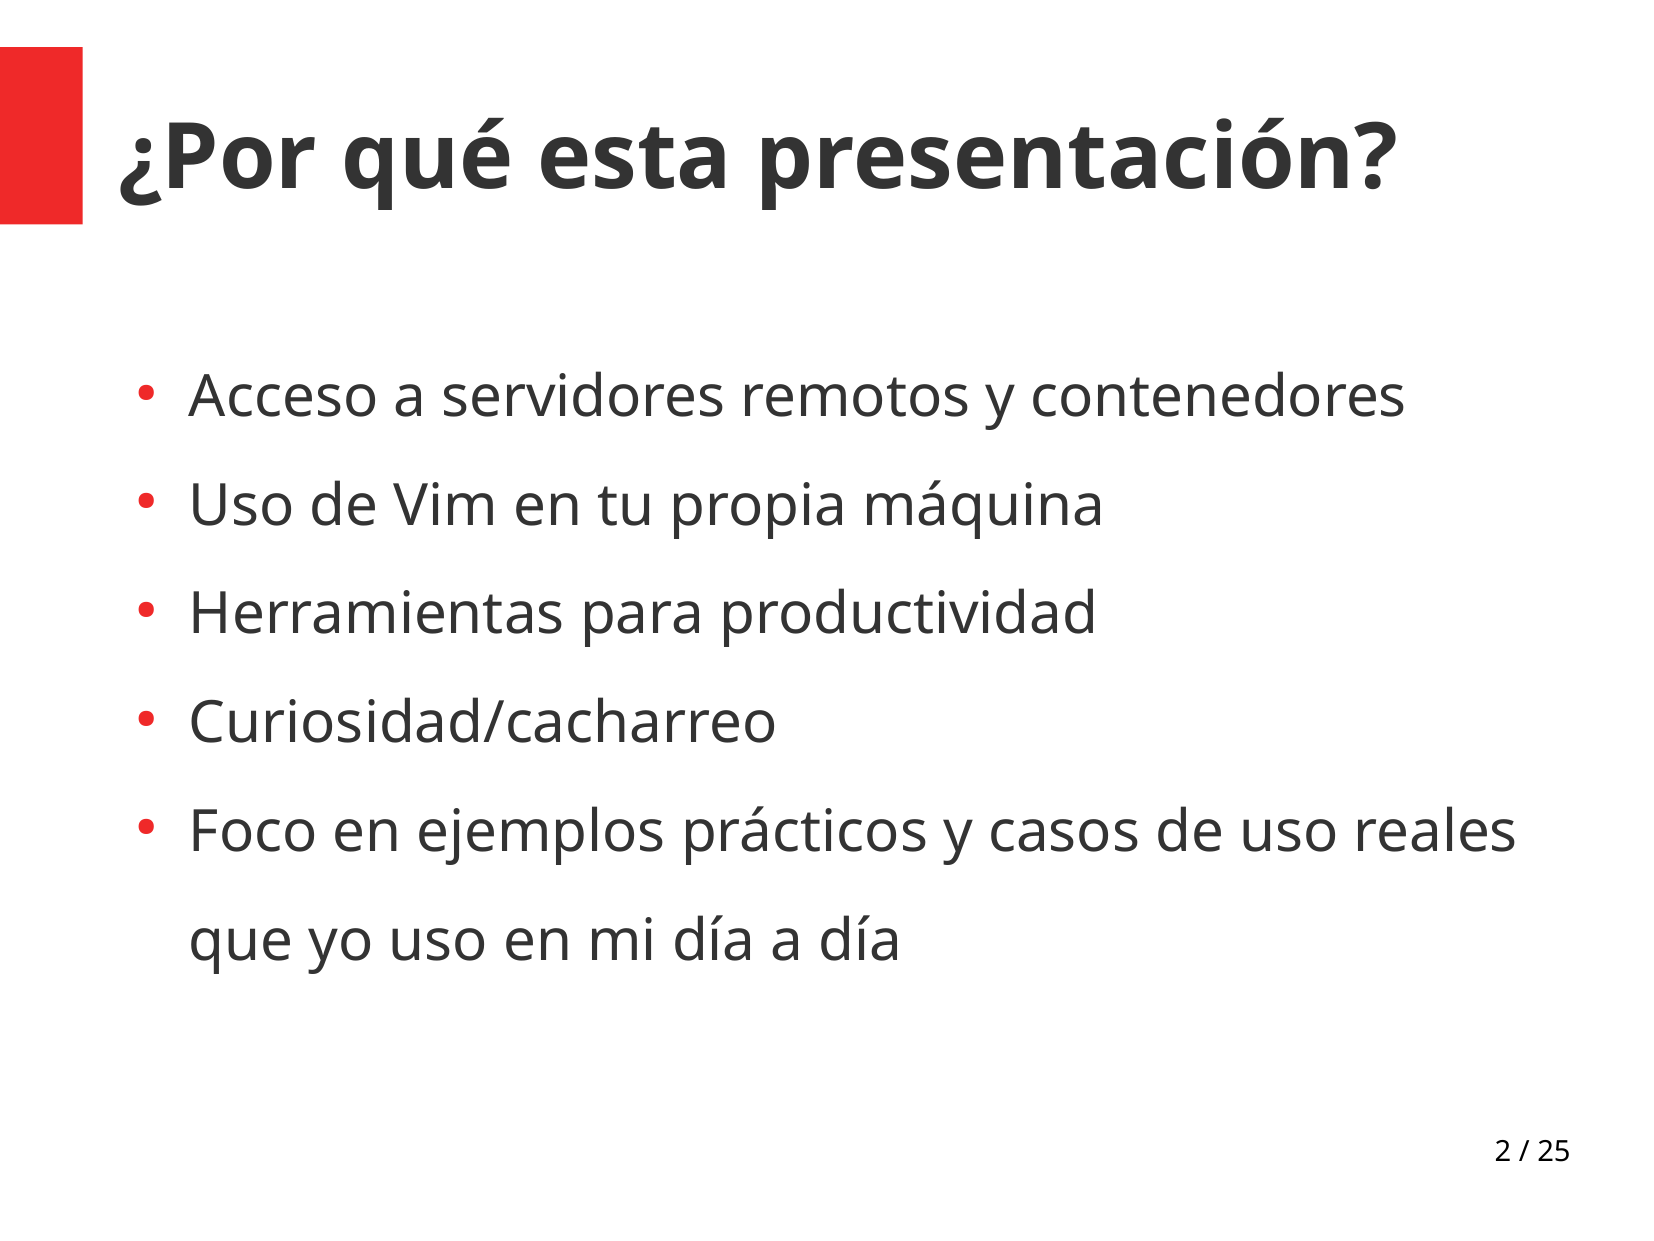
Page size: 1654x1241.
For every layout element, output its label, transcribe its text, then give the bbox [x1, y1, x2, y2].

title ¿Por qué esta presentación? [118, 49, 1571, 257]
list Acceso a servidores remotos y contenedores Uso de Vim en tu propia máquina Herramientas para productividad Curiosidad/cacharreo Foco en ejemplos prácticos y casos de uso reales que yo uso en mi día a día [118, 354, 1536, 1074]
